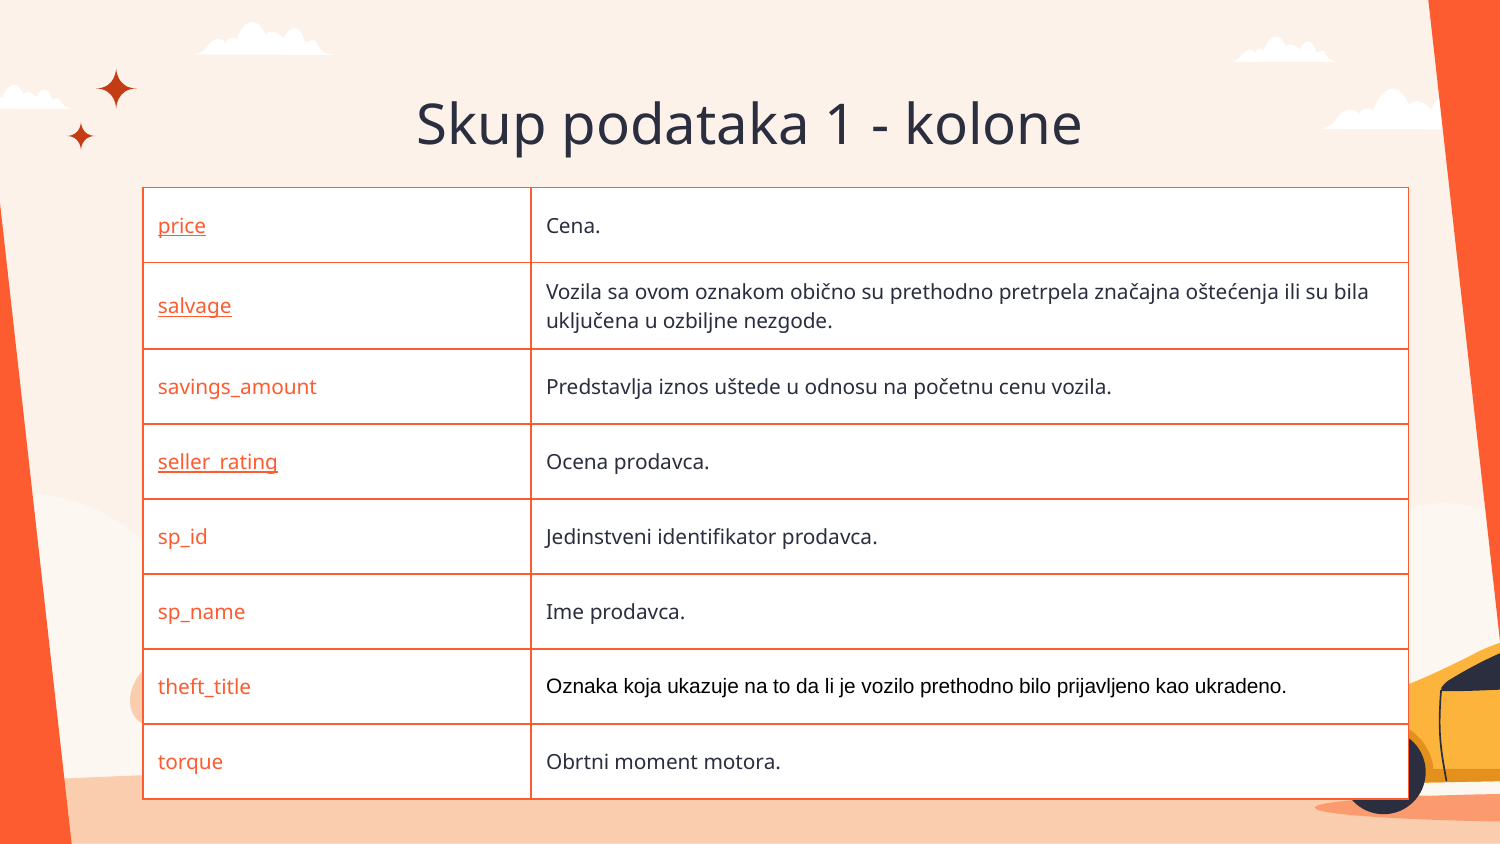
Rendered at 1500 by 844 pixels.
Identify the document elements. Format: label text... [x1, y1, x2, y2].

table_cell Ocena prodavca. [532, 425, 1408, 498]
table_cell seller_rating [144, 425, 530, 498]
table_header price [144, 188, 530, 262]
table_cell Obrtni moment motora. [532, 725, 1408, 798]
table_cell torque [144, 725, 530, 798]
table_cell Oznaka koja ukazuje na to da li je vozilo prethodno bilo prijavljeno kao ukradeno. [532, 650, 1408, 723]
table_cell salvage [144, 263, 530, 348]
table_cell savings_amount [144, 350, 530, 423]
table_cell Vozila sa ovom oznakom obično su prethodno pretrpela značajna oštećenja ili su bila uključena u ozbiljne nezgode. [532, 263, 1408, 348]
table_cell Jedinstveni identifikator prodavca. [532, 500, 1408, 573]
title Skup podataka 1 - kolone [118, 72, 1382, 167]
table_header Cena. [532, 188, 1408, 262]
table_cell sp_id [144, 500, 530, 573]
table_cell Predstavlja iznos uštede u odnosu na početnu cenu vozila. [532, 350, 1408, 423]
table_cell theft_title [144, 650, 530, 723]
table_cell Ime prodavca. [532, 575, 1408, 648]
table_cell sp_name [144, 575, 530, 648]
